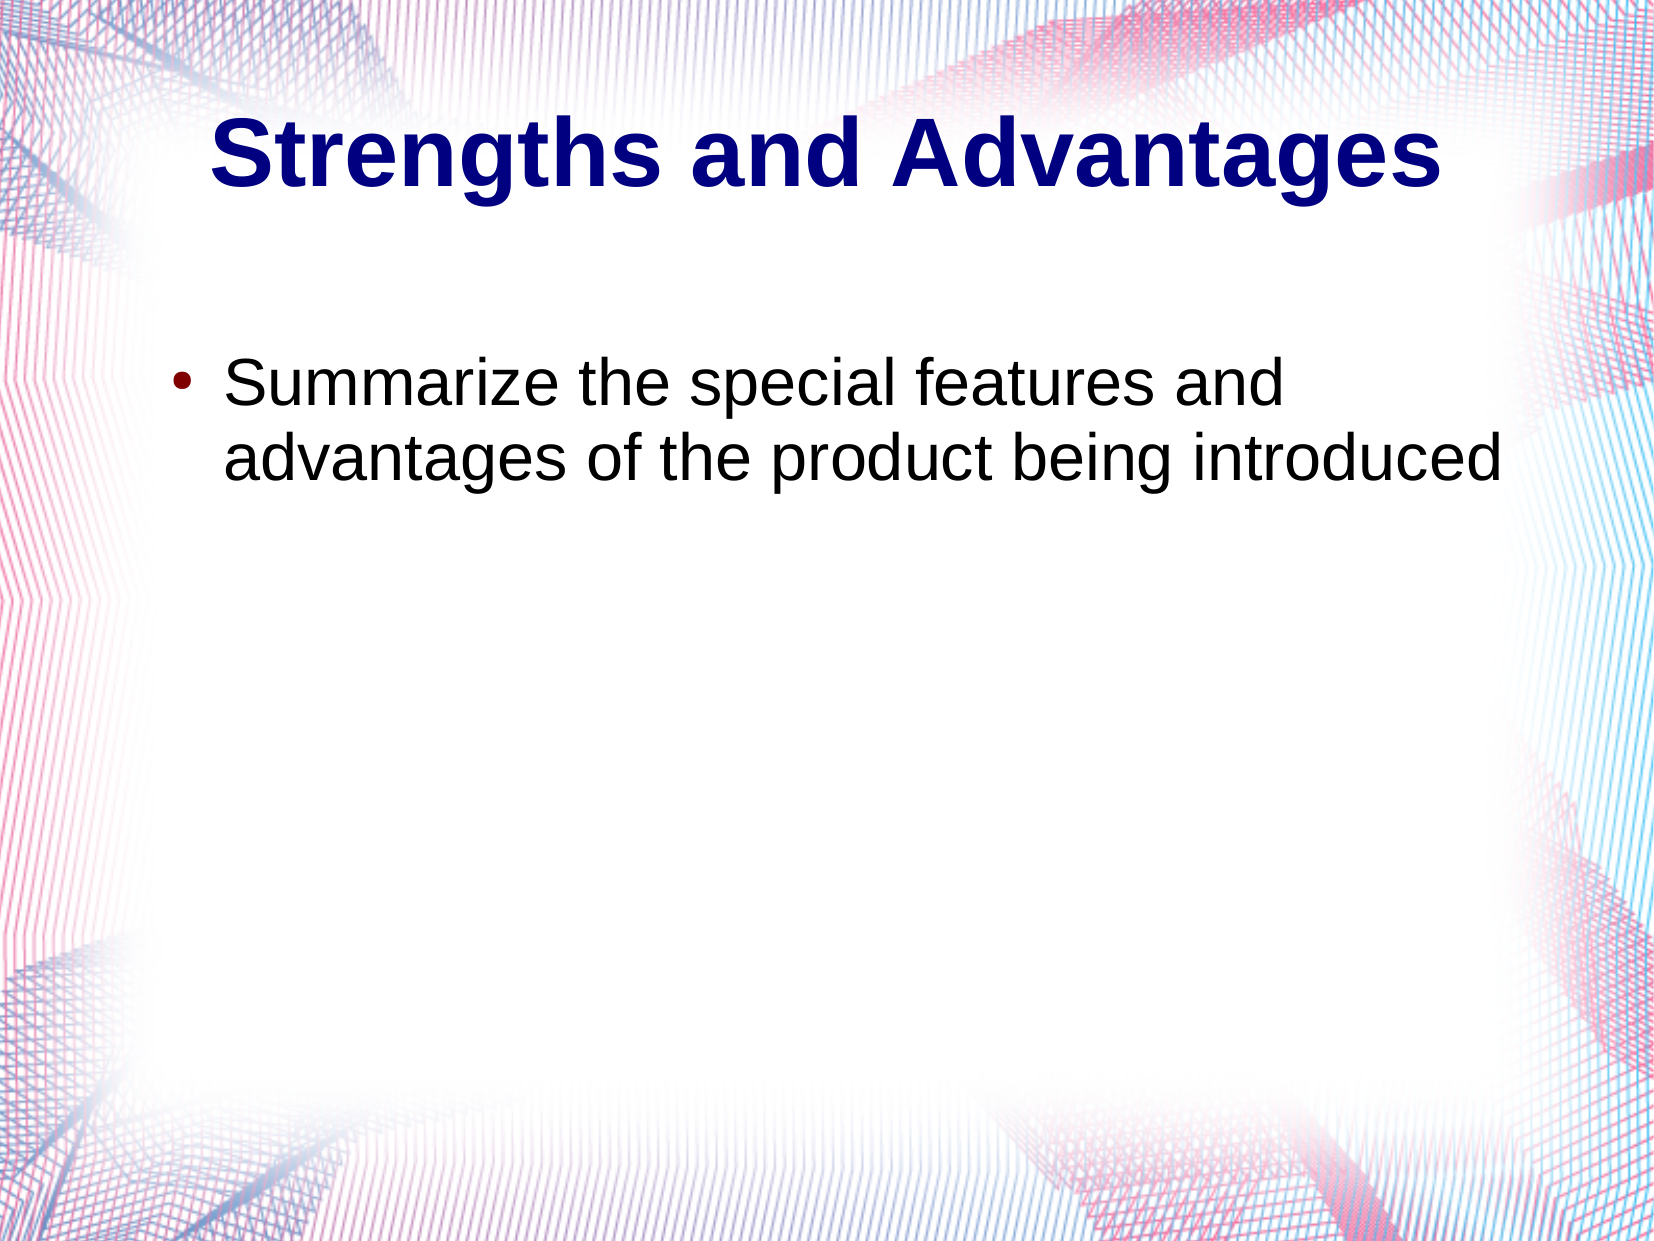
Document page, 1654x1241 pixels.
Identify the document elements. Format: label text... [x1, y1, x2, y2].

picture [0, 0, 1654, 1241]
list Summarize the special features and advantages of the product being introduced [152, 344, 1534, 1127]
title Strengths and Advantages [82, 49, 1571, 257]
